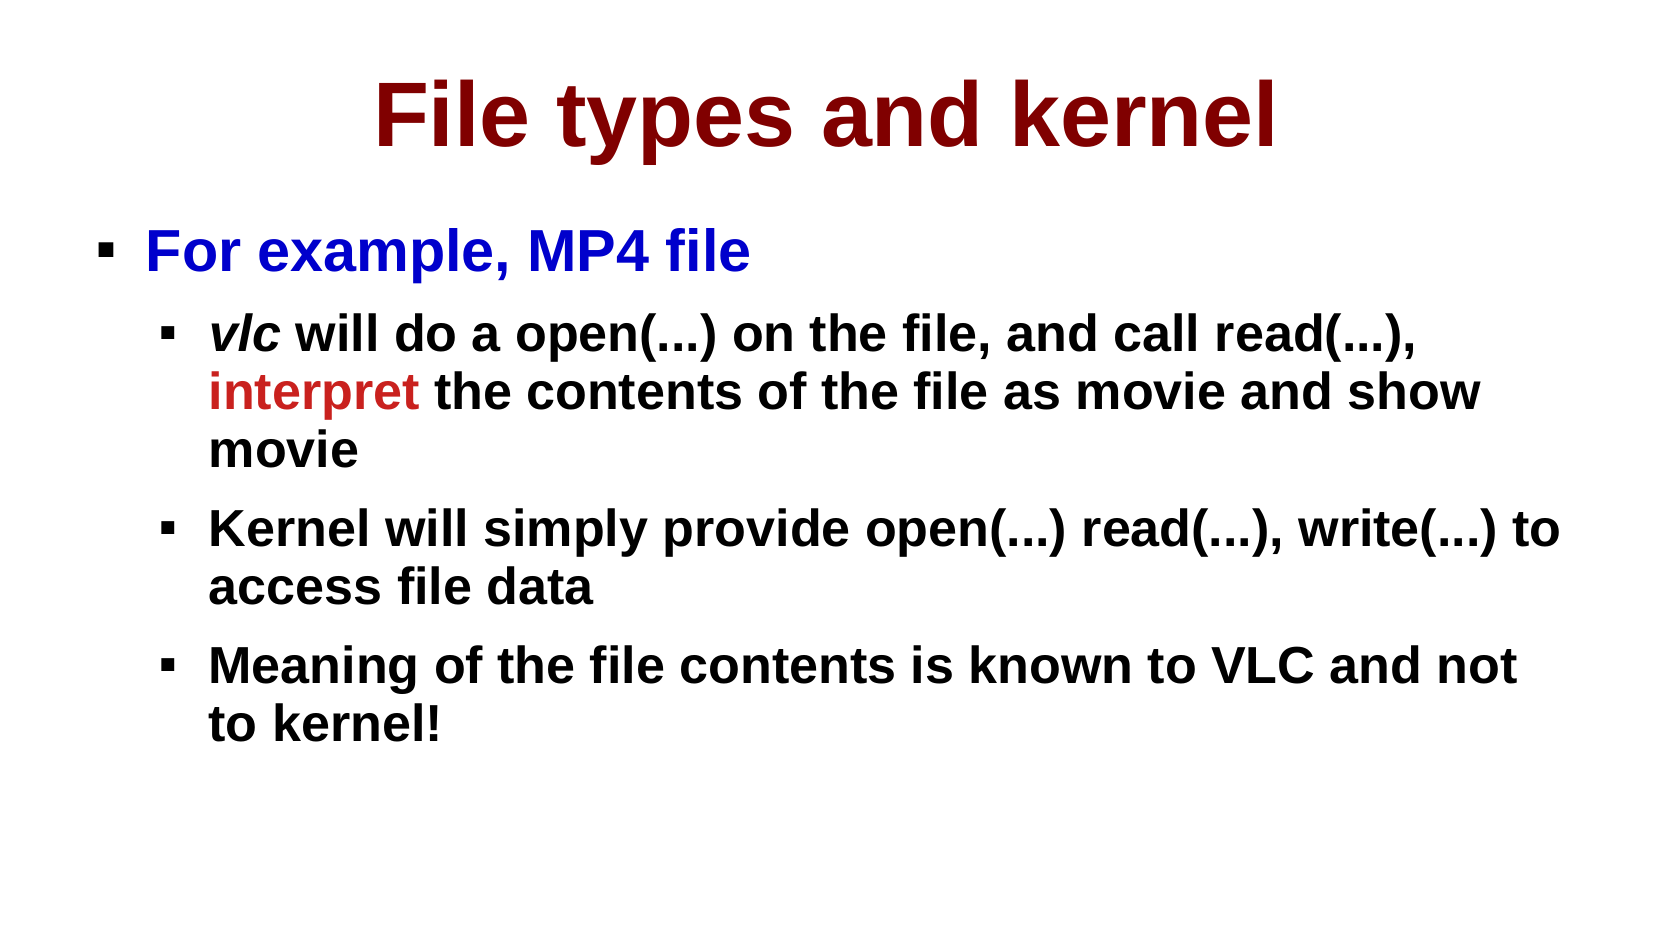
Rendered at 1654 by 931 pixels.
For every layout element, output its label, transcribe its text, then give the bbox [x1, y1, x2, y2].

title File types and kernel [82, 37, 1571, 193]
list For example, MP4 file vlc will do a open(...) on the file, and call read(...), interpret the contents of the file as movie and show movie Kernel will simply provide open(...) read(...), write(...) to access file data Meaning of the file contents is known to VLC and not to kernel! [82, 217, 1571, 757]
